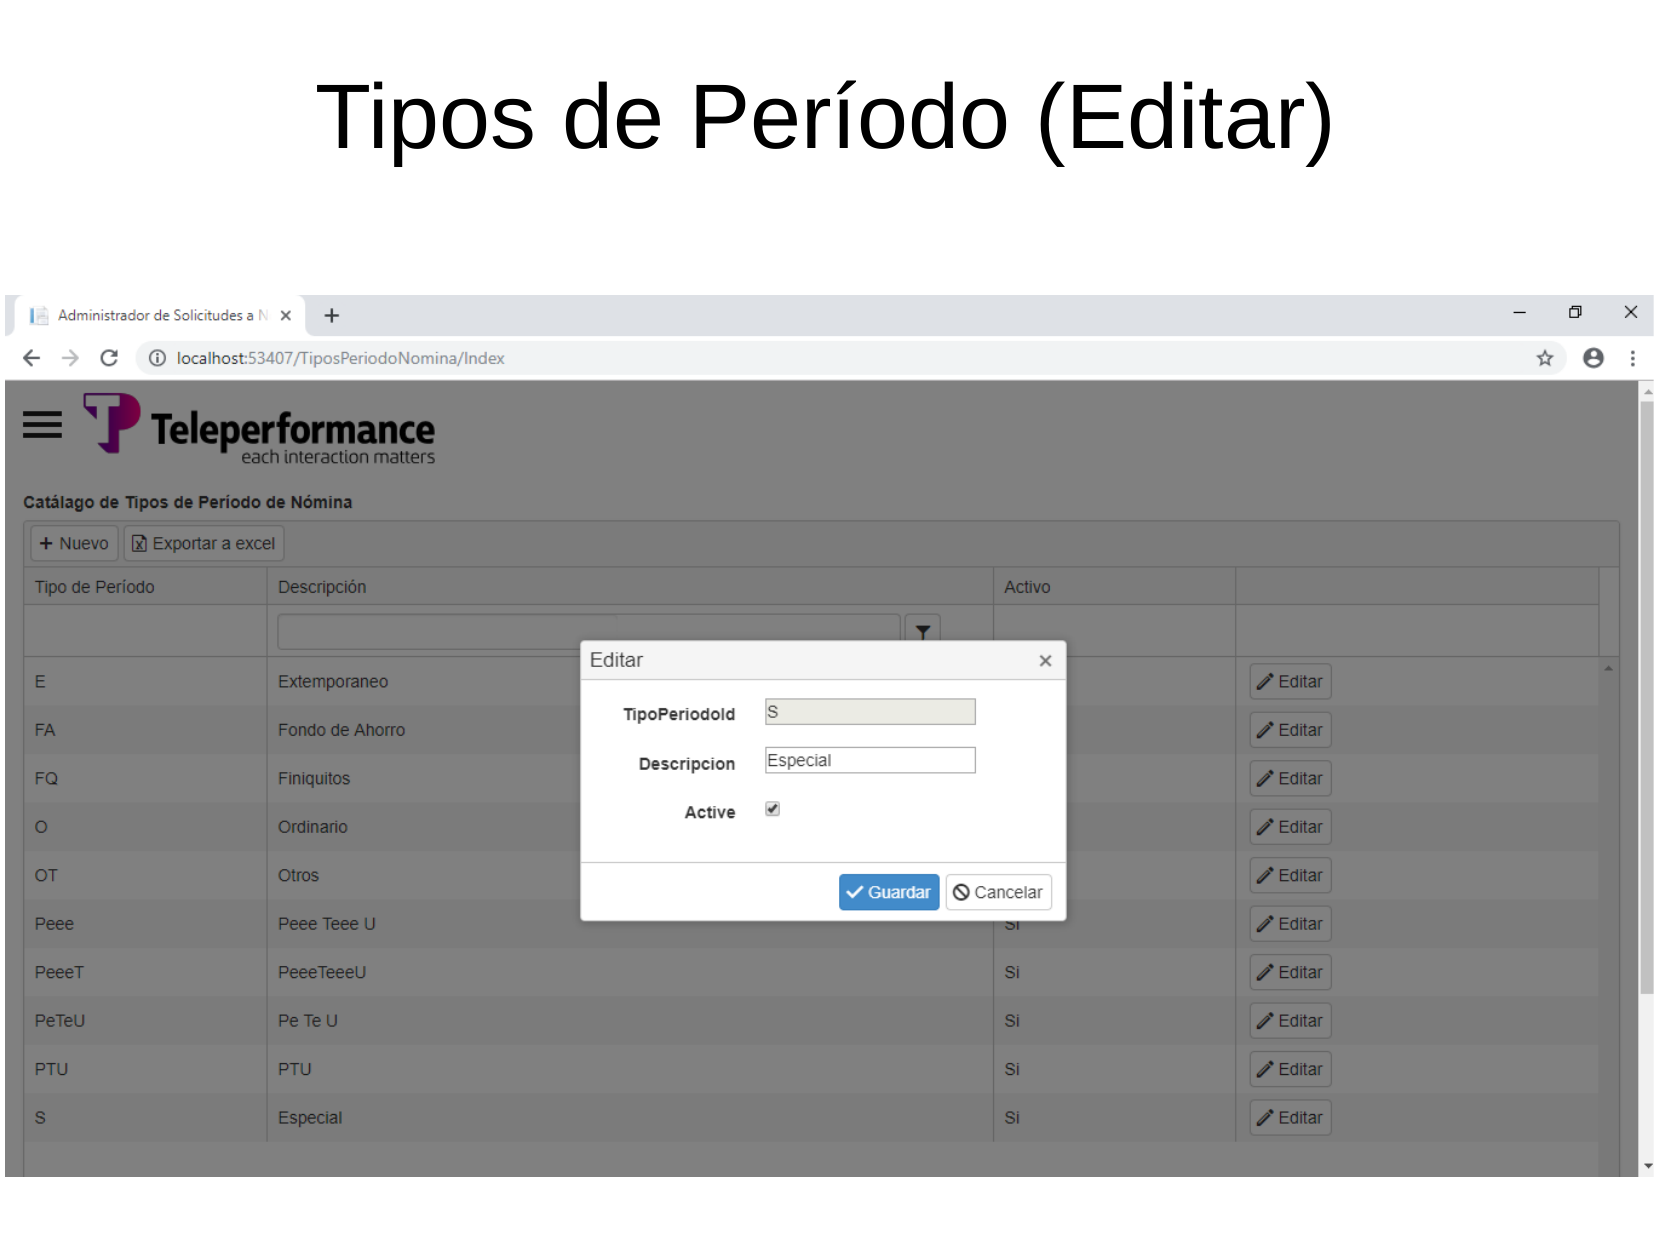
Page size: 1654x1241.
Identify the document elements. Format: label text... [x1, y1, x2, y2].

picture [5, 295, 1654, 1177]
title Tipos de Período (Editar) [82, 49, 1571, 257]
